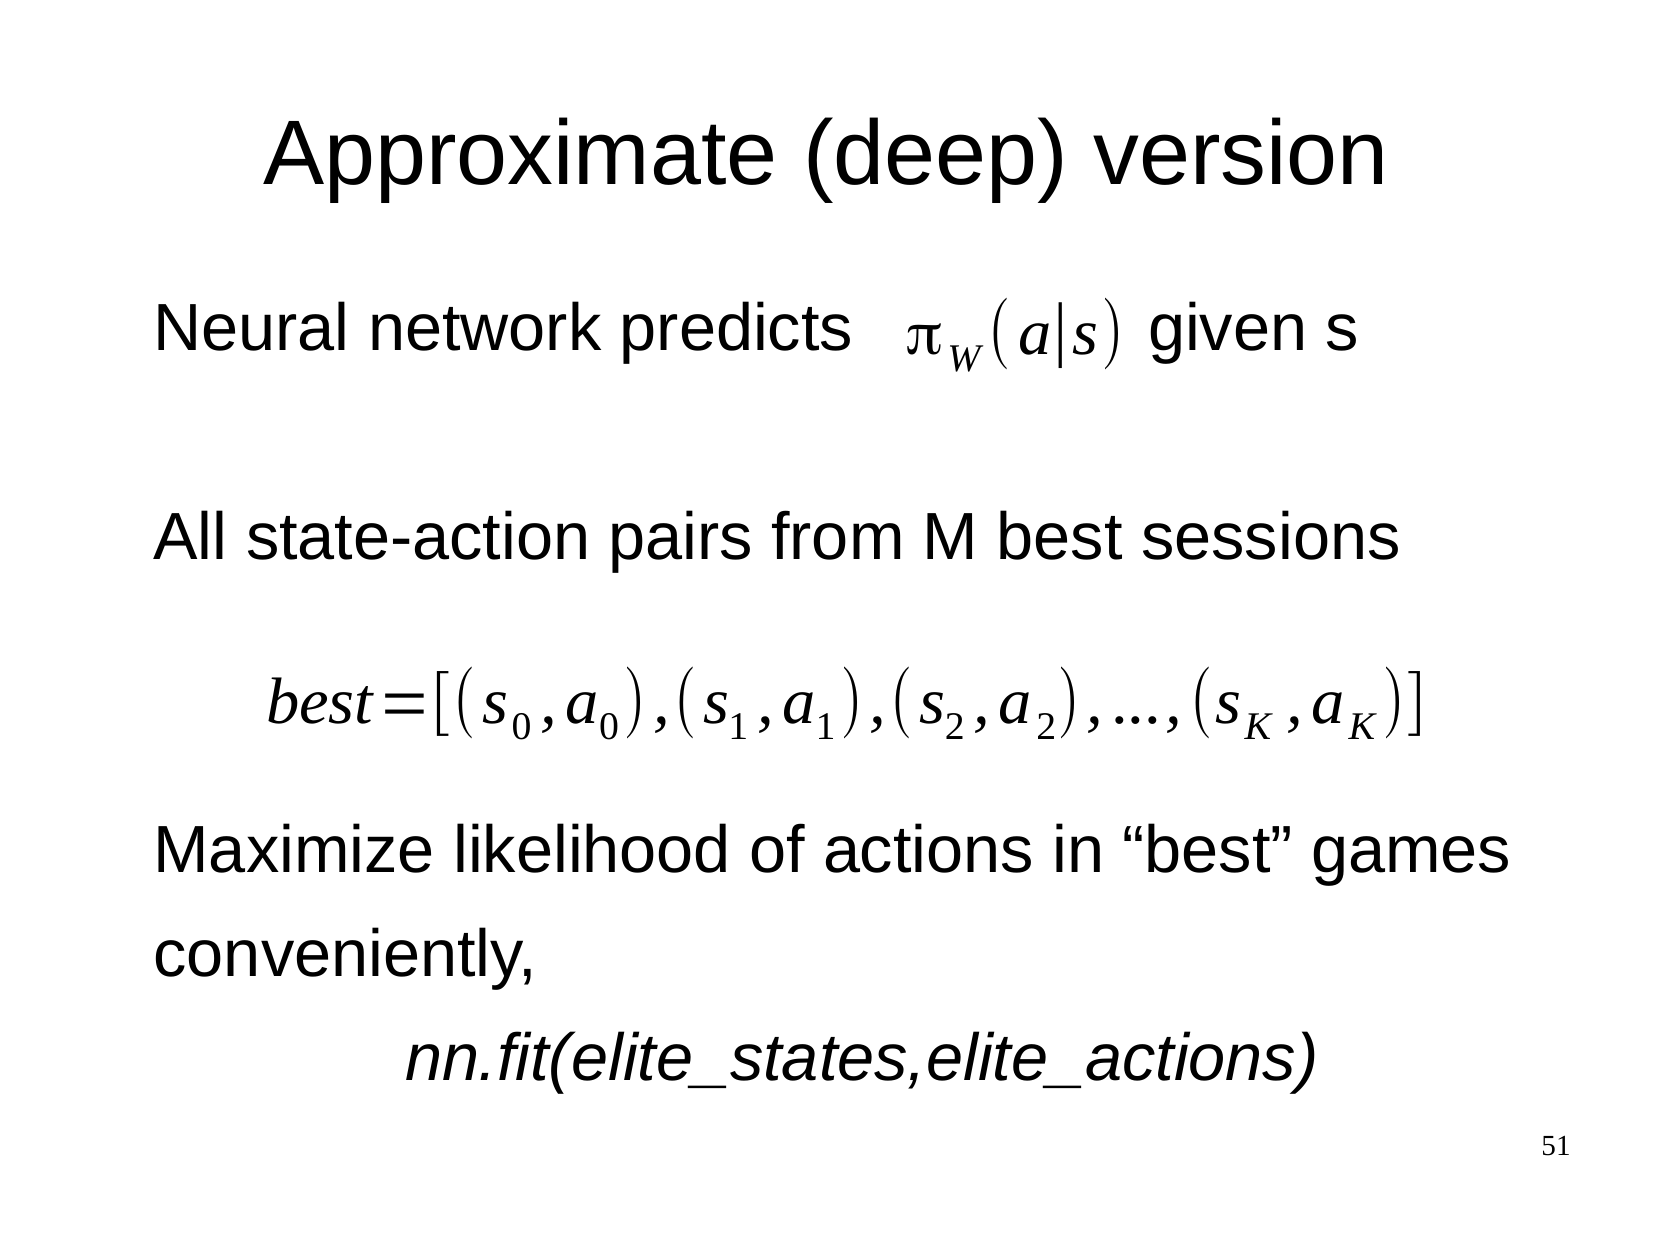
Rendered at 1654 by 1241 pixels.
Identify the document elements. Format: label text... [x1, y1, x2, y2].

chart [249, 661, 1441, 747]
title Approximate (deep) version [82, 49, 1571, 257]
list Neural network predicts given s All state-action pairs from M best sessions Maximize likelihood of actions in “best” games conveniently, nn.fit(elite_states,elite_actions) [82, 290, 1571, 1241]
chart [889, 293, 1139, 379]
